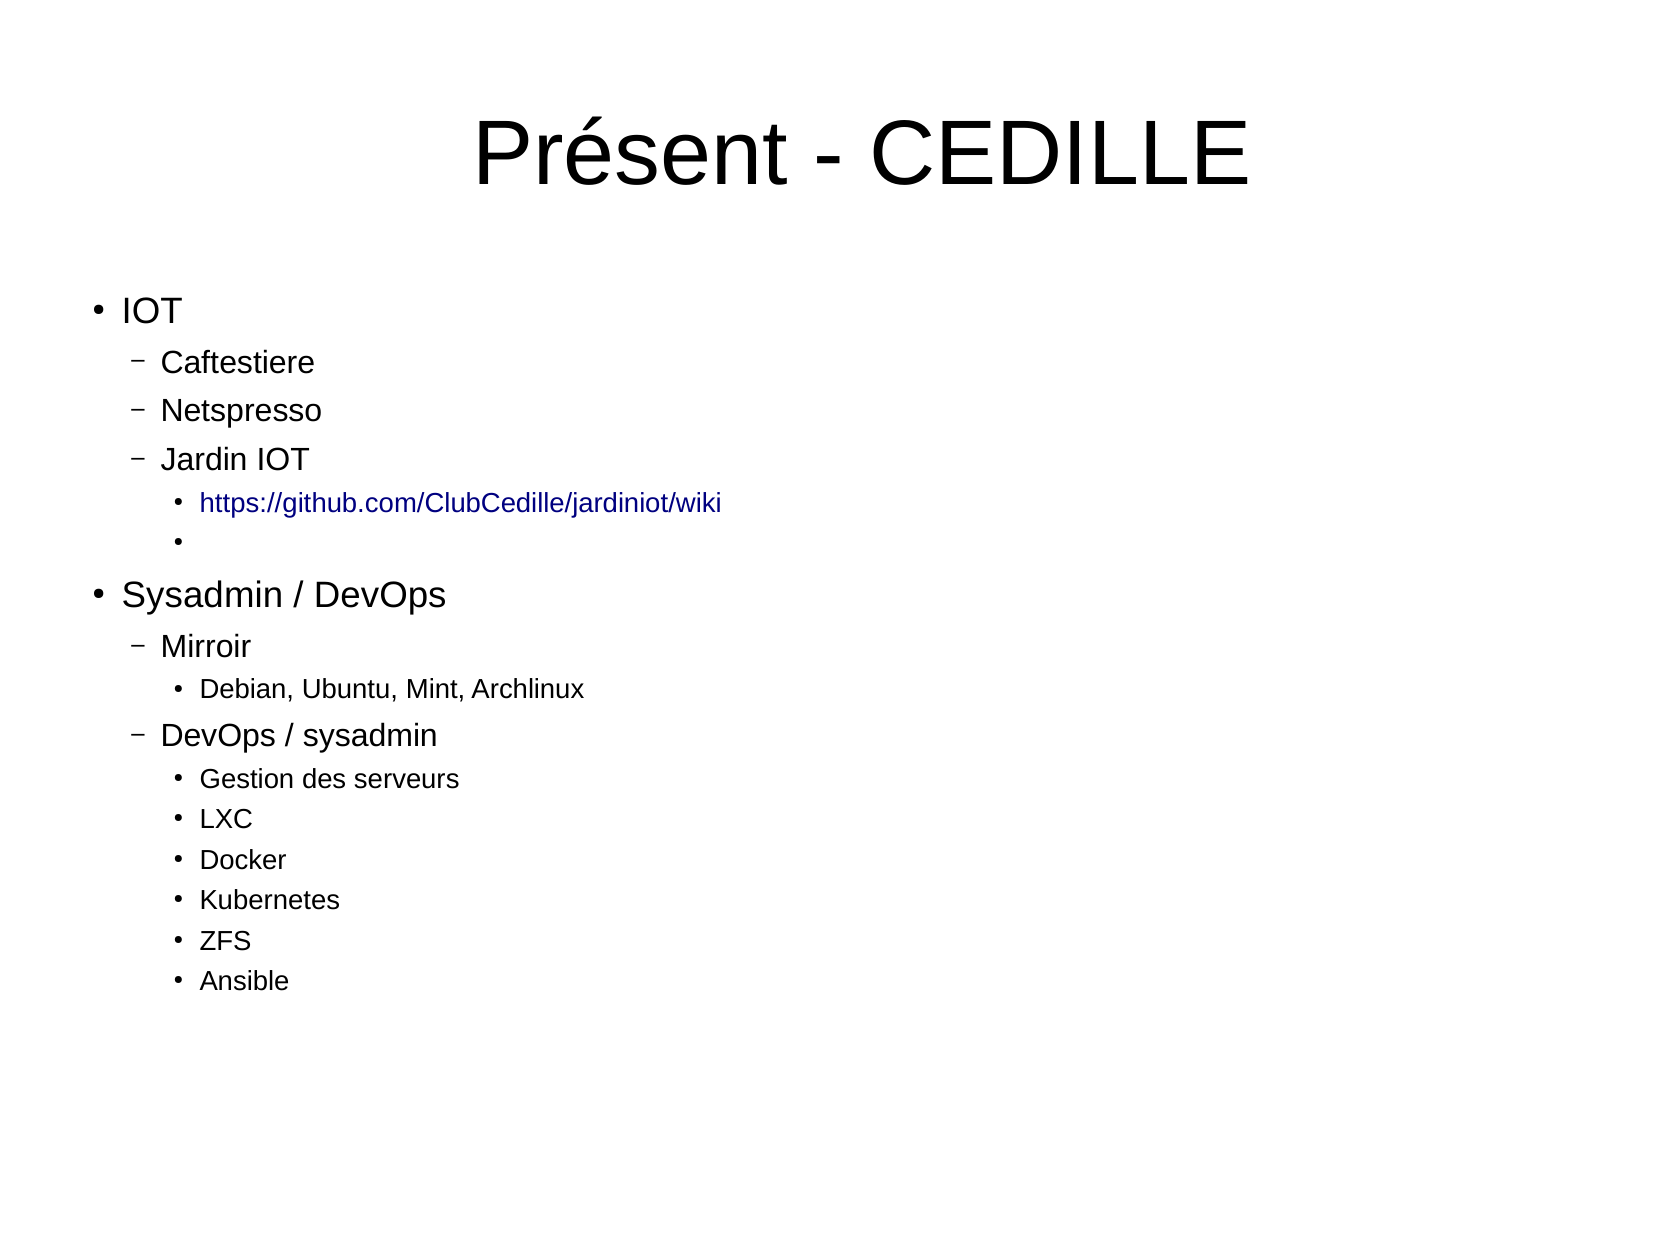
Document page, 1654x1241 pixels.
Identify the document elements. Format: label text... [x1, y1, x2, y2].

title Présent - CEDILLE [82, 49, 1571, 257]
list IOT Caftestiere Netspresso Jardin IOT https://github.com/ClubCedille/jardiniot/wiki Sysadmin / DevOps Mirroir Debian, Ubuntu, Mint, Archlinux DevOps / sysadmin Gestion des serveurs LXC Docker Kubernetes ZFS Ansible [82, 290, 1571, 1010]
